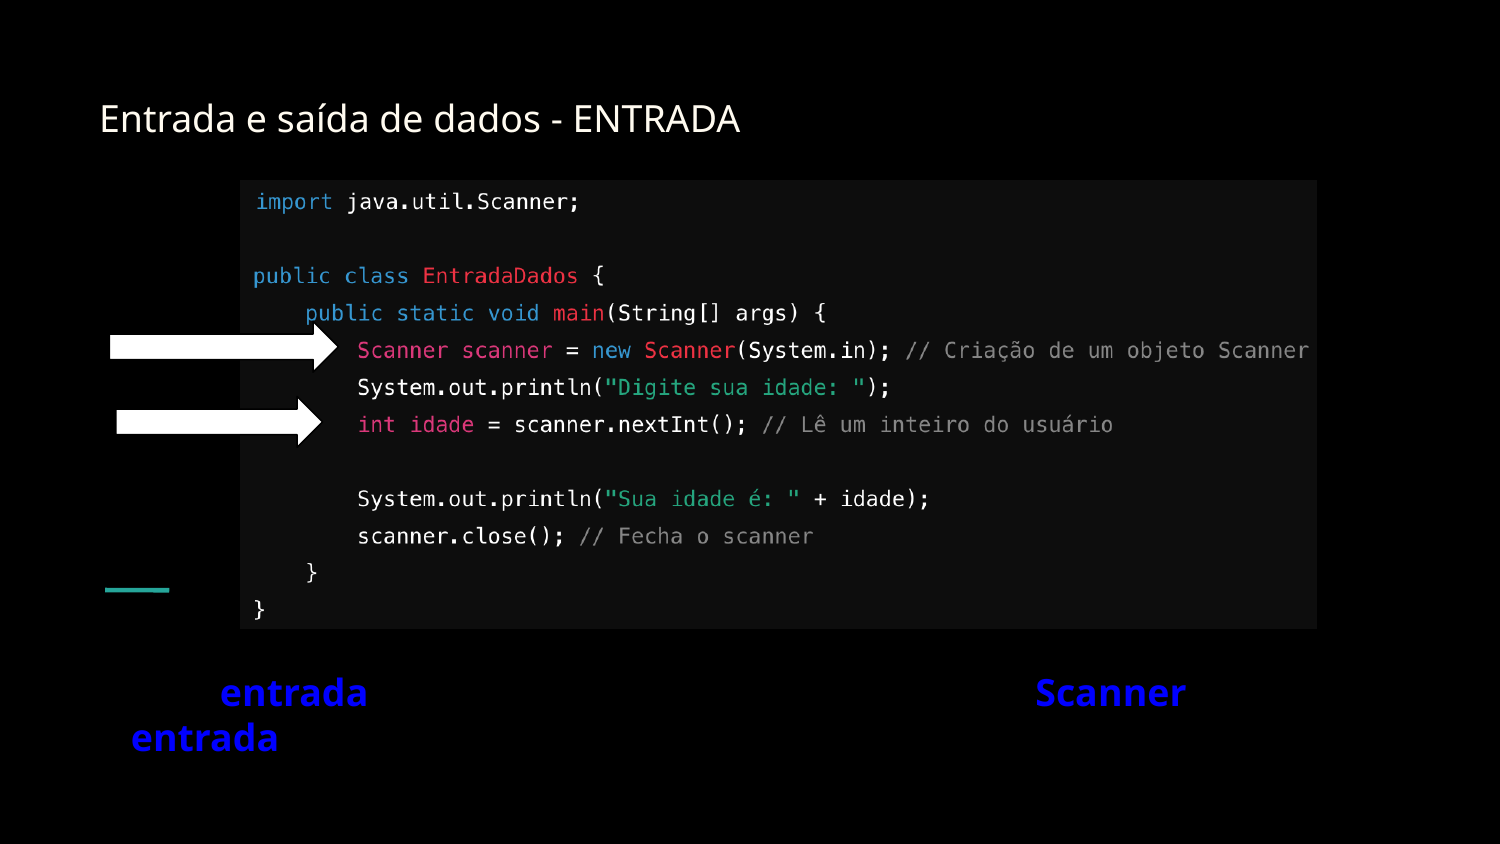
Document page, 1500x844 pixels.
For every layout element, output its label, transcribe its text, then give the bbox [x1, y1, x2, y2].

text_box [115, 396, 323, 448]
picture [240, 180, 1317, 629]
text_box Para entrada e saída de dados, Java utiliza a classe Scanner para entrada e System.out para saída. [115, 653, 1413, 774]
text_box [109, 321, 339, 373]
title Entrada e saída de dados - ENTRADA [84, 40, 840, 156]
